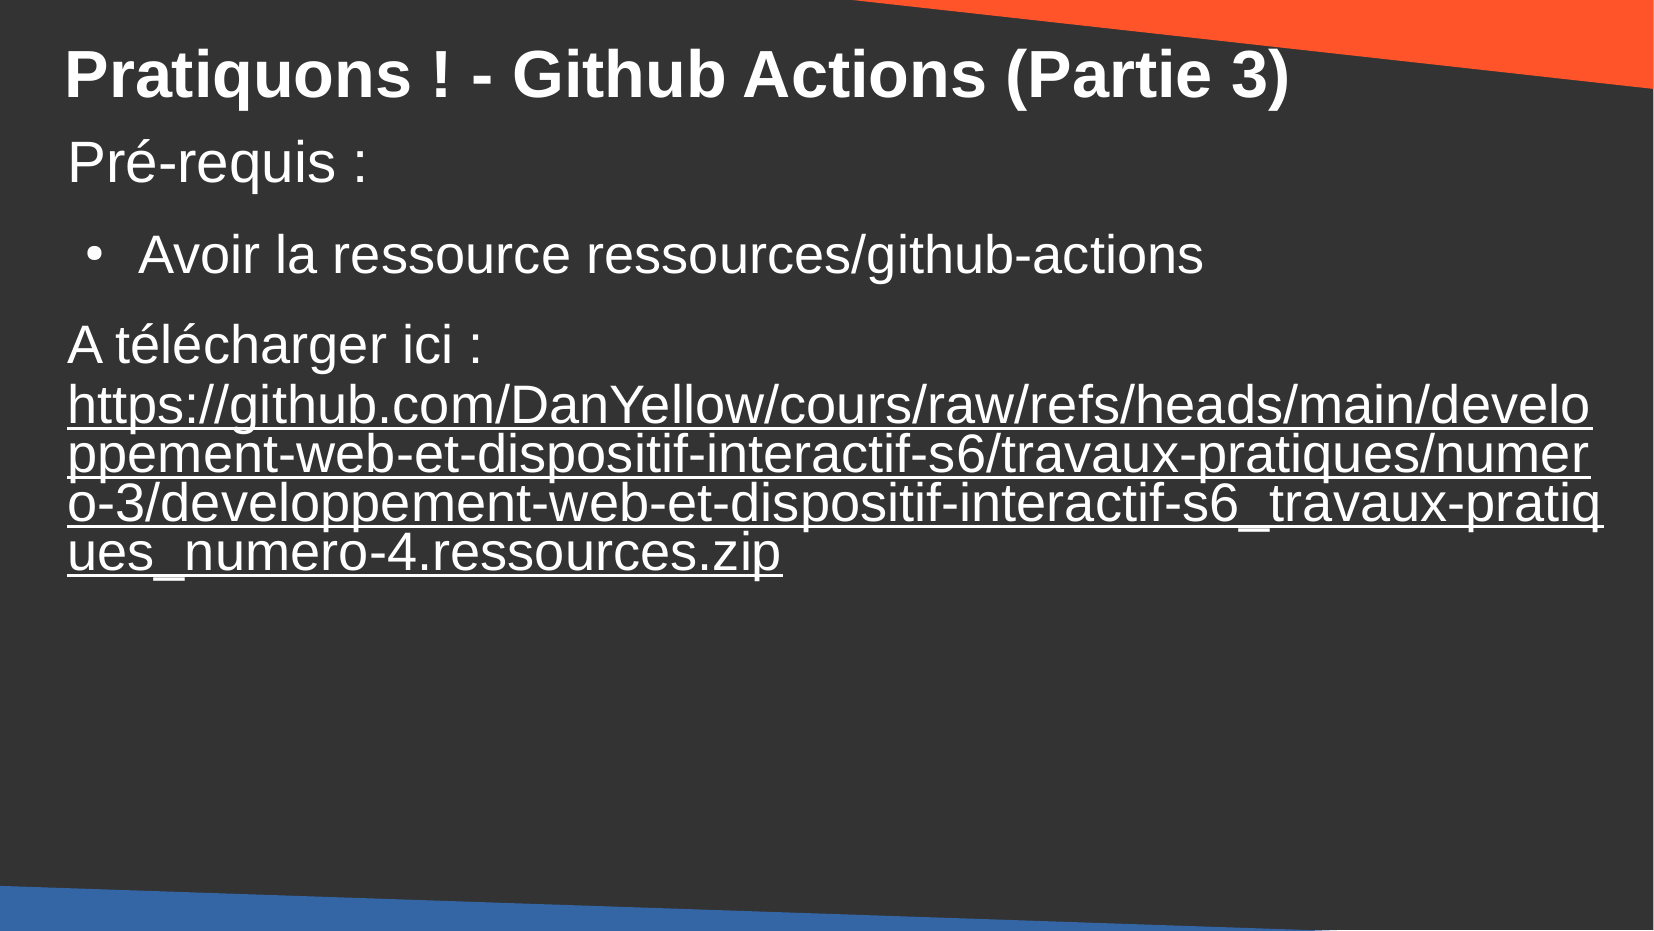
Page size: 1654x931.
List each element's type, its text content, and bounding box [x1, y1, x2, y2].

title Pratiquons ! - Github Actions (Partie 3) [64, 37, 1553, 114]
text_box [852, 0, 1654, 89]
list Pré-requis : Avoir la ressource ressources/github-actions A télécharger ici : https://github.com/DanYellow/cours/raw/refs/heads/main/developpement-web-et-dispositif-interactif-s6/travaux-pratiques/numero-3/developpement-web-et-dispositif-interactif-s6_travaux-pratiques_numero-4.ressources.zip [67, 129, 1607, 715]
text_box [0, 885, 1337, 931]
